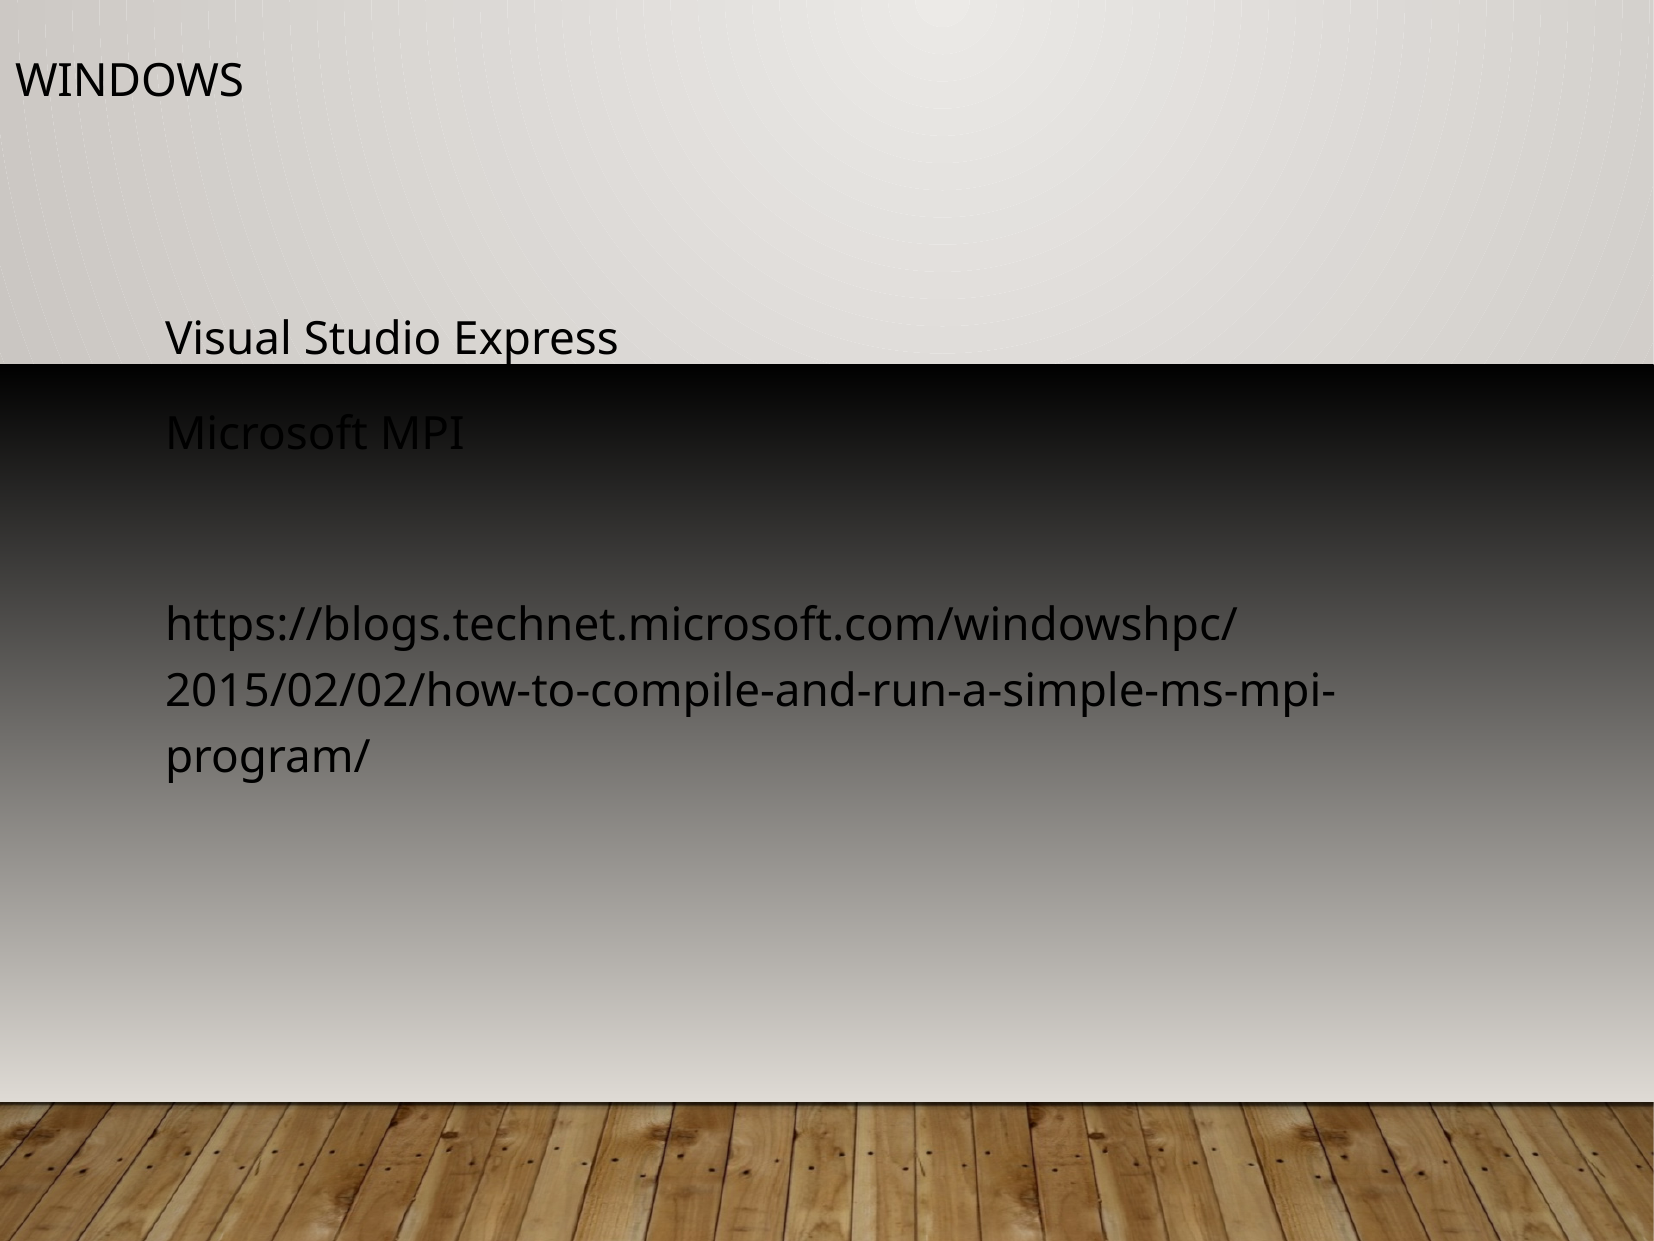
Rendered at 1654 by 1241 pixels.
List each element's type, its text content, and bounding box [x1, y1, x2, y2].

list Visual Studio Express Microsoft MPI https://blogs.technet.microsoft.com/windowshpc/2015/02/02/how-to-compile-and-run-a-simple-ms-mpi-program/ [0, 290, 1489, 1010]
title Windows [0, 49, 1489, 257]
